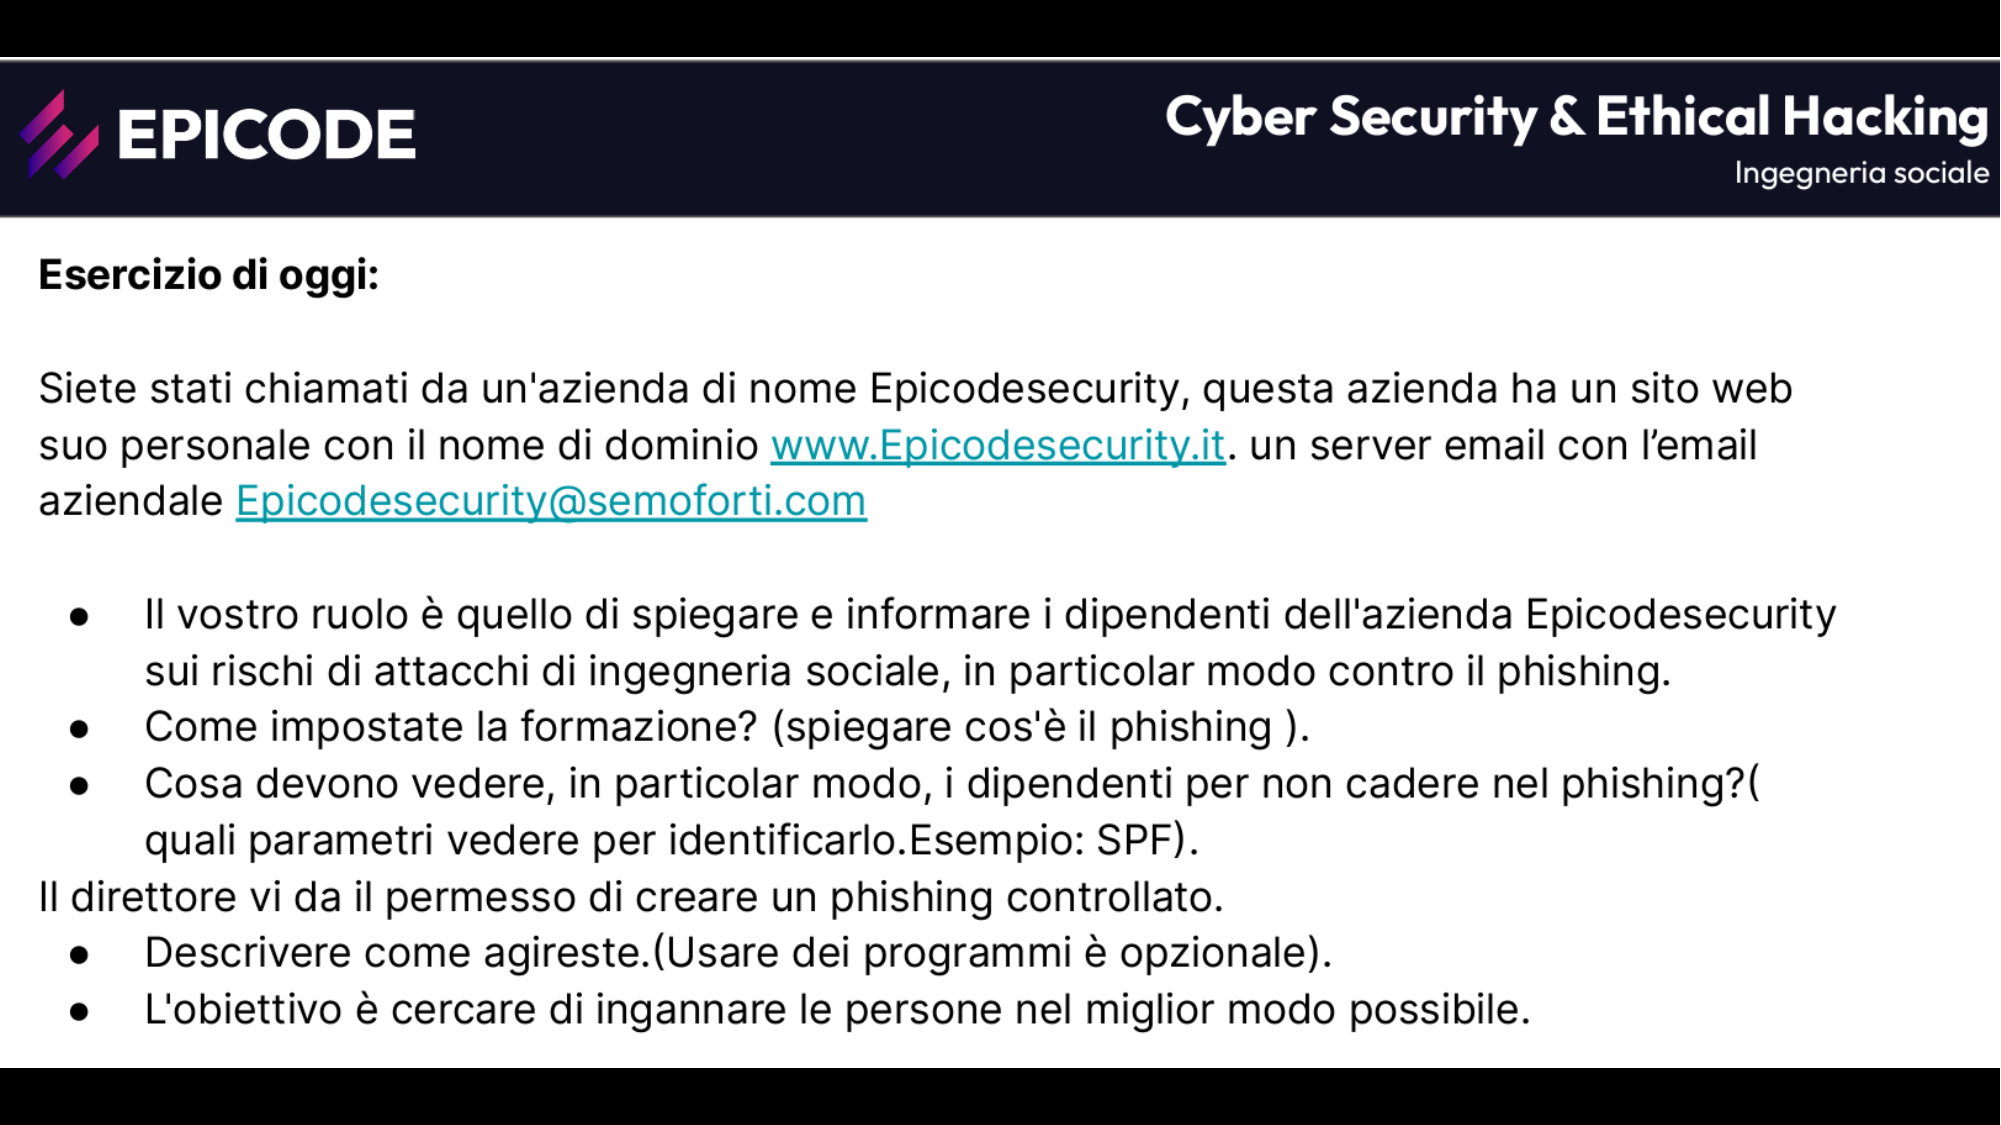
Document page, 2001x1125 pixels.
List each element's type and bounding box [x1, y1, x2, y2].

picture [0, 57, 2000, 1068]
